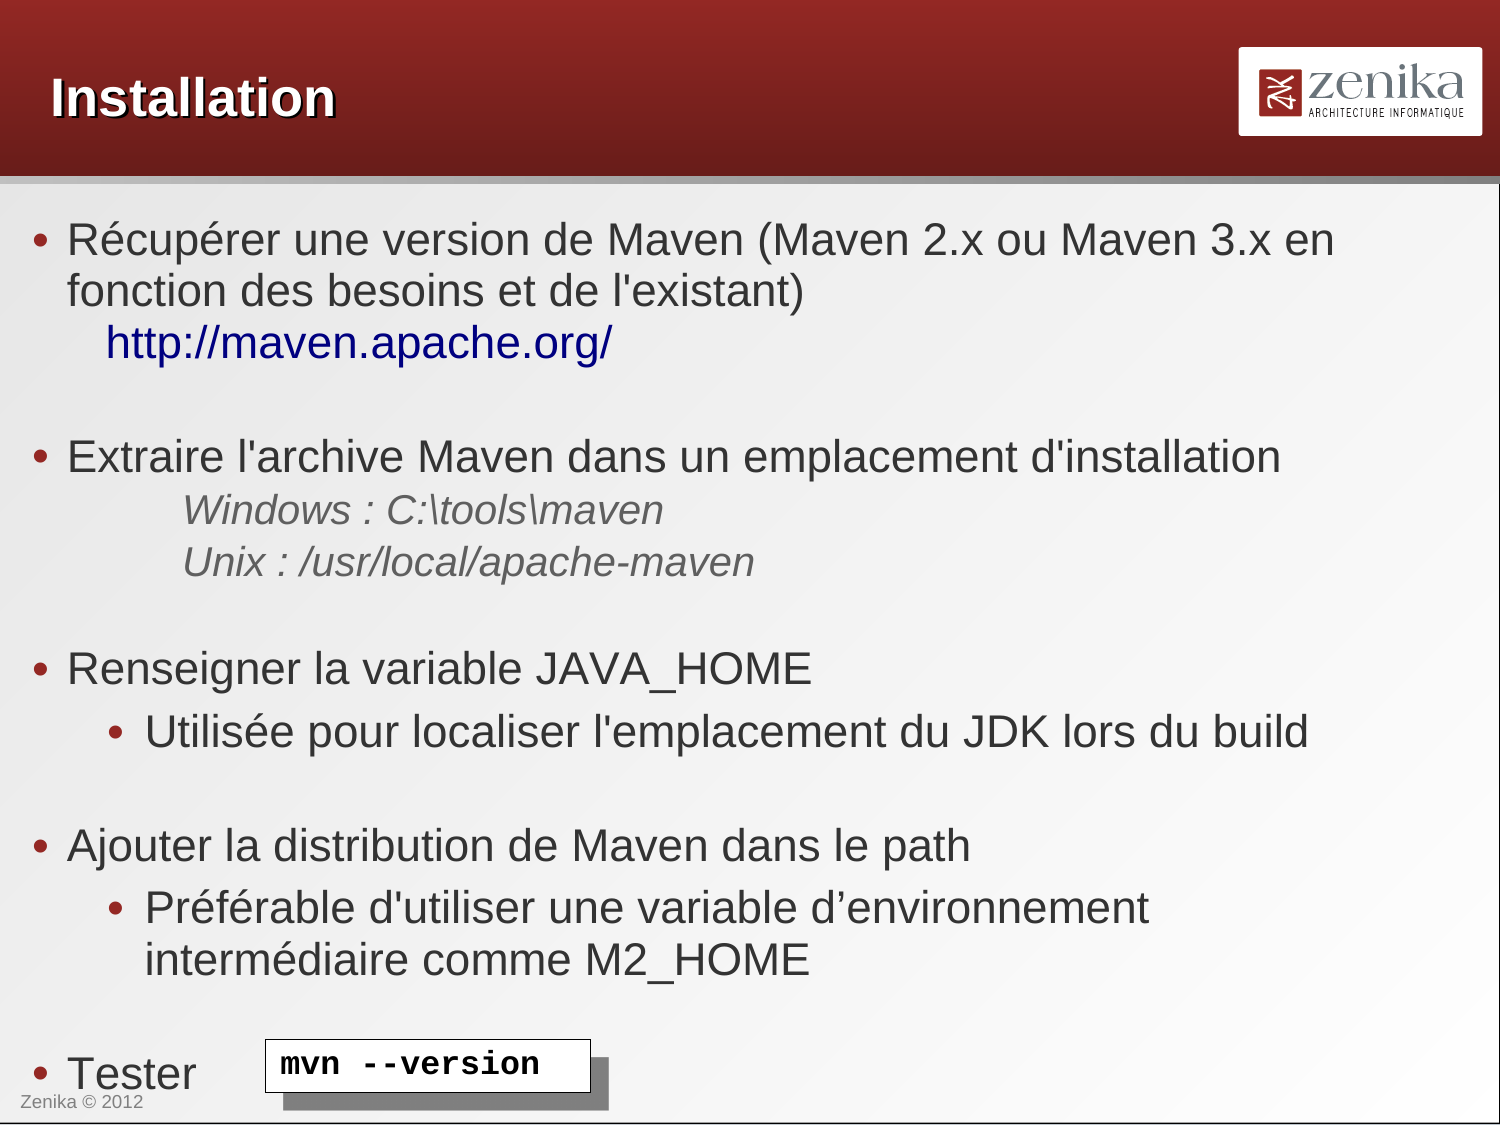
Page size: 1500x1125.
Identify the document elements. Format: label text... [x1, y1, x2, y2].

title Installation [50, 15, 1206, 180]
text_box mvn --version [265, 1039, 591, 1093]
list Récupérer une version de Maven (Maven 2.x ou Maven 3.x en fonction des besoins et de l'existant) http://maven.apache.org/ Extraire l'archive Maven dans un emplacement d'installation Windows : C:\tools\maven Unix : /usr/local/apache-maven Renseigner la variable JAVA_HOME Utilisée pour localiser l'emplacement du JDK lors du build Ajouter la distribution de Maven dans le path Préférable d'utiliser une variable d’environnement intermédiaire comme M2_HOME Tester [32, 214, 1417, 1100]
picture [1257, 58, 1464, 125]
